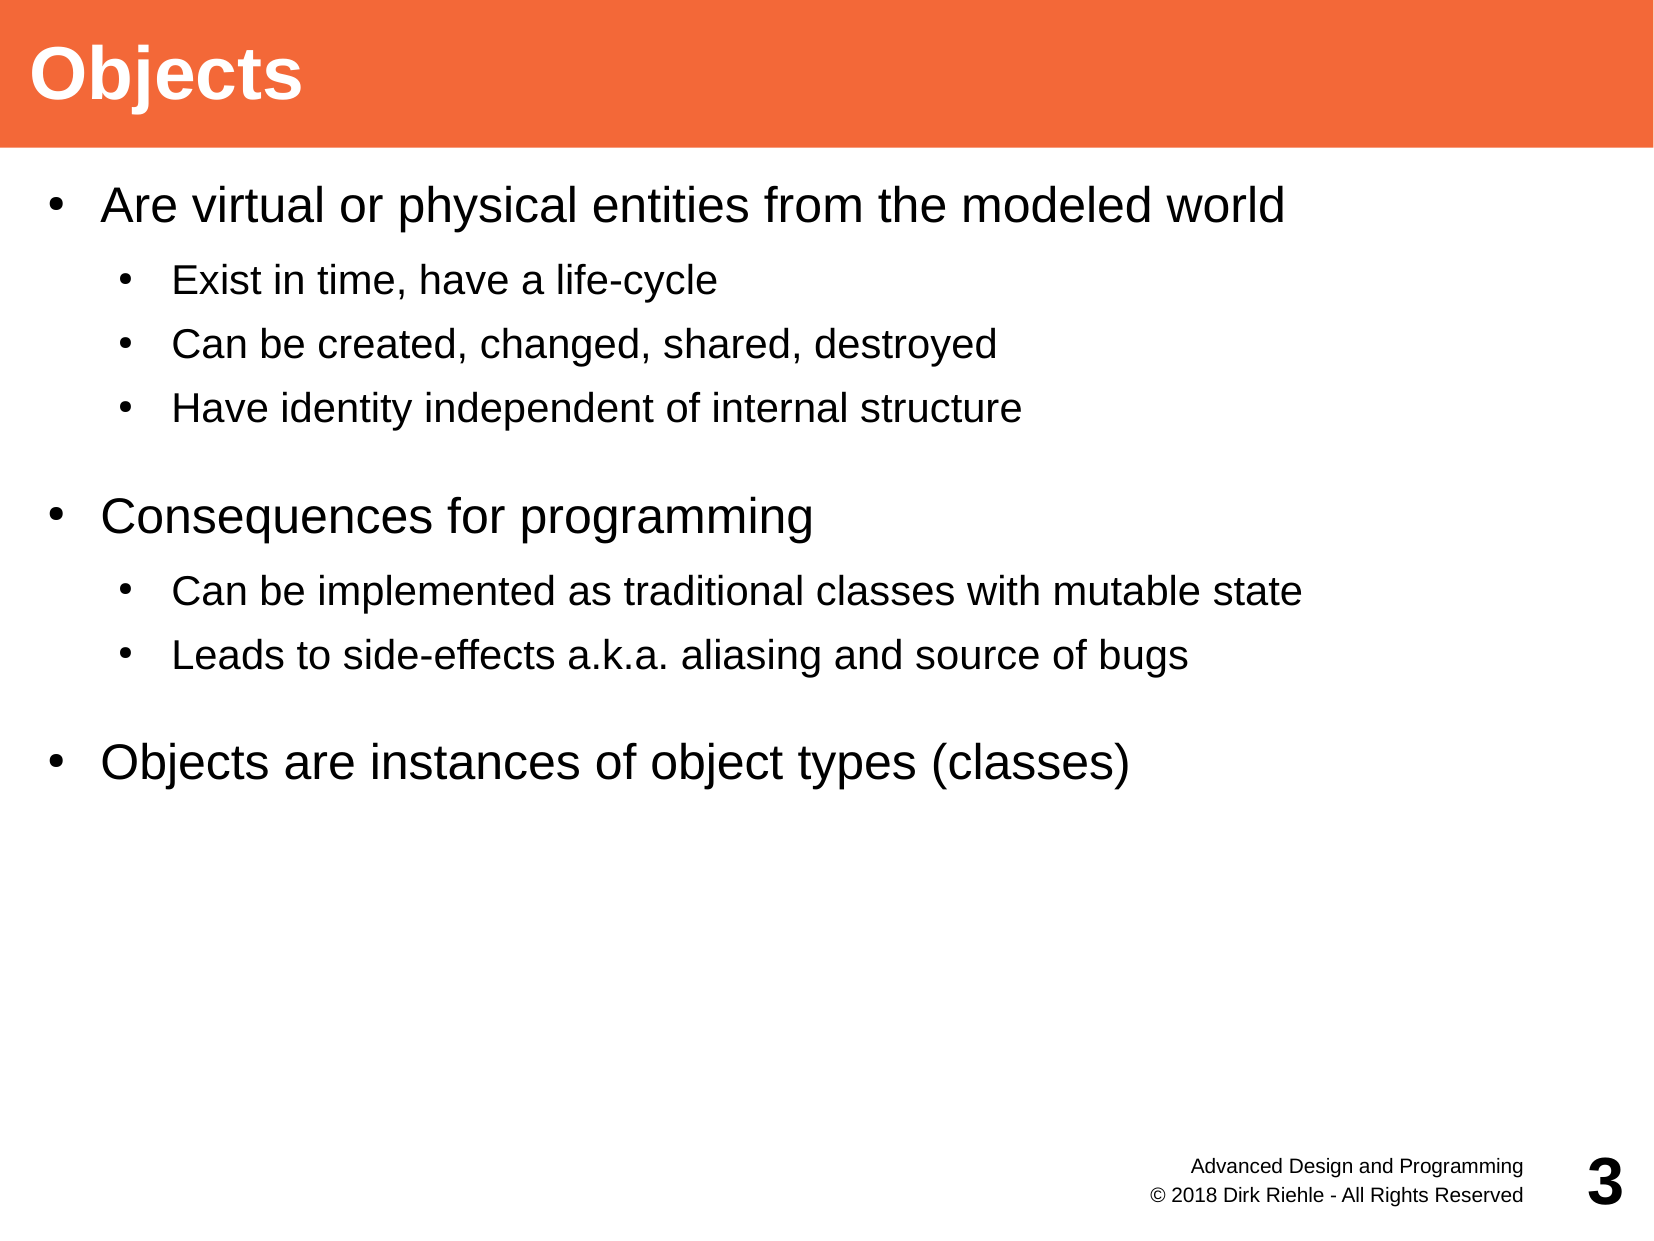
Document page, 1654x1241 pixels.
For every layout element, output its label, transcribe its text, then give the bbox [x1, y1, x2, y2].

list Are virtual or physical entities from the modeled world Exist in time, have a life-cycle Can be created, changed, shared, destroyed Have identity independent of internal structure Consequences for programming Can be implemented as traditional classes with mutable state Leads to side-effects a.k.a. aliasing and source of bugs Objects are instances of object types (classes) [29, 177, 1625, 1063]
title Objects [0, 0, 1654, 148]
